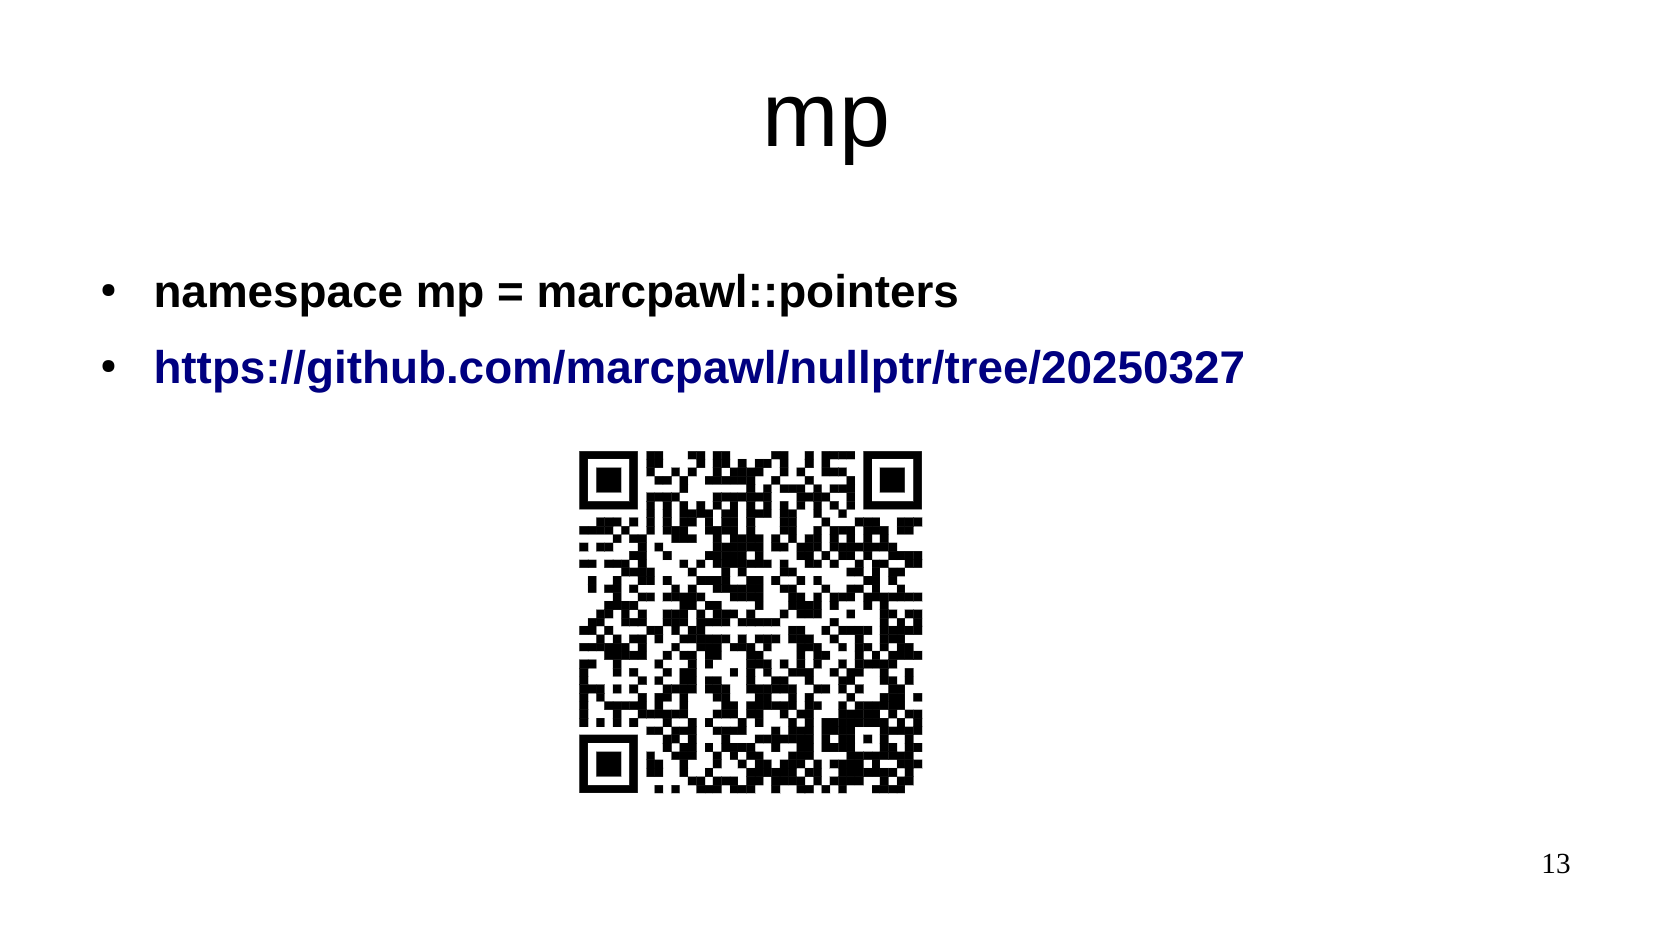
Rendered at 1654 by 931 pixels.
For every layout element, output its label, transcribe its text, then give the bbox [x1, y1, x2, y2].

picture [560, 426, 934, 807]
title mp [82, 37, 1571, 193]
list namespace mp = marcpawl::pointers https://github.com/marcpawl/nullptr/tree/20250327 [82, 217, 1571, 758]
